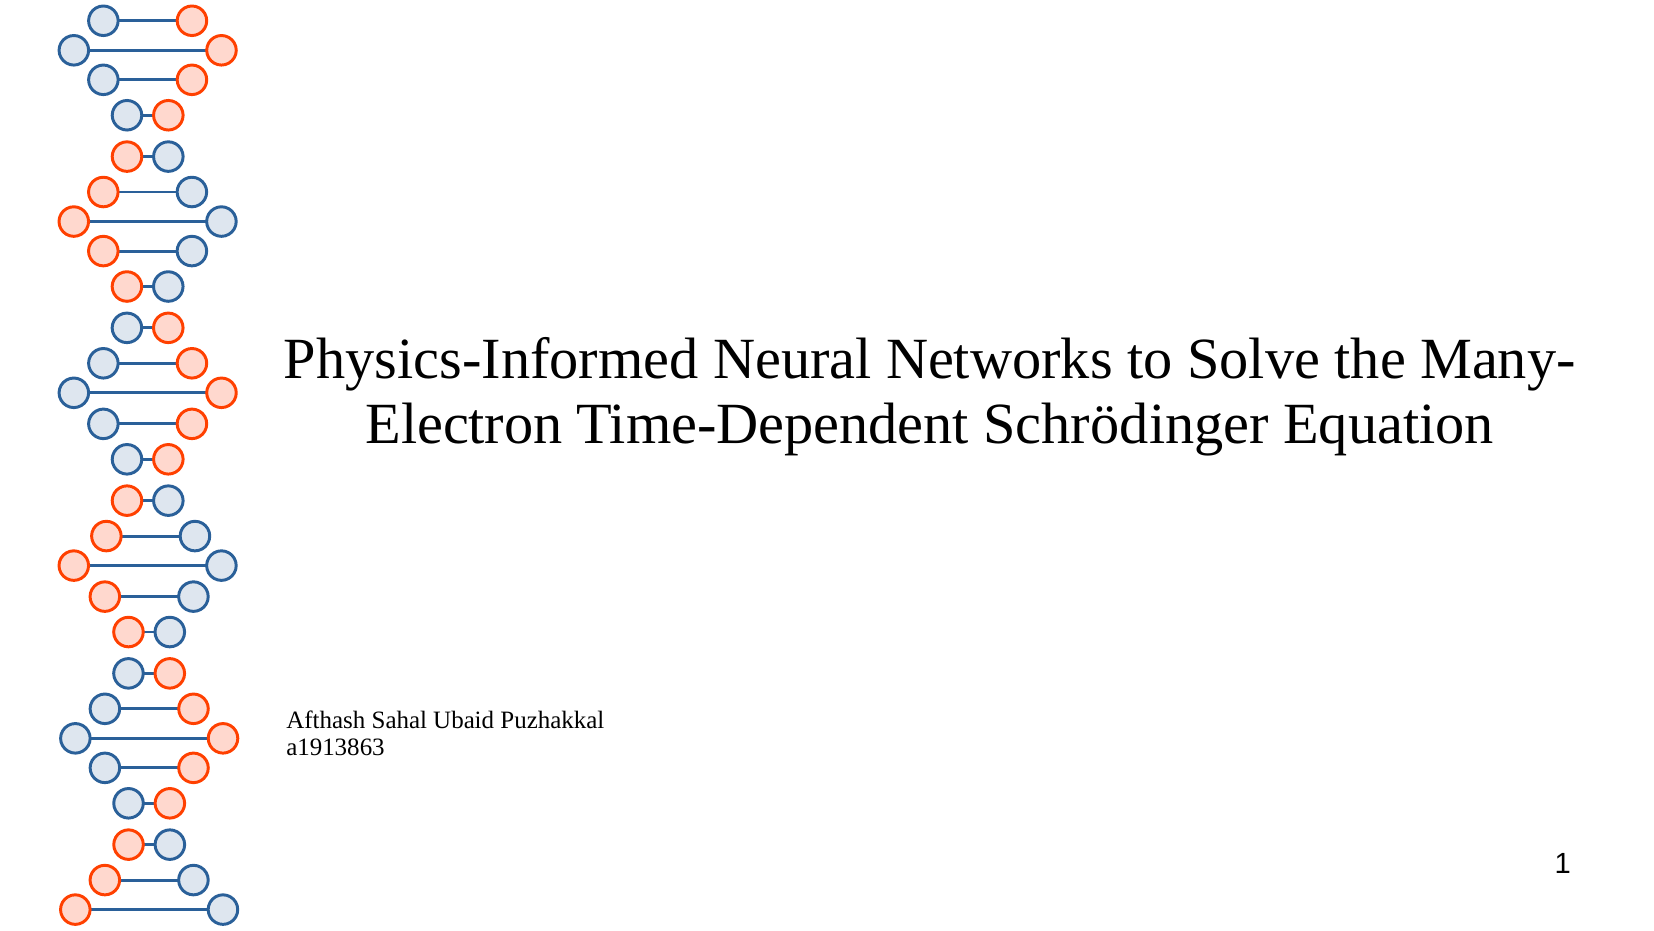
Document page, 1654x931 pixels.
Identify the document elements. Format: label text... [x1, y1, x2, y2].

subtitle Physics-Informed Neural Networks to Solve the Many-Electron Time-Dependent Schrödinger Equation [265, 35, 1595, 748]
text_box Afthash Sahal Ubaid Puzhakkal a1913863 [271, 698, 621, 769]
